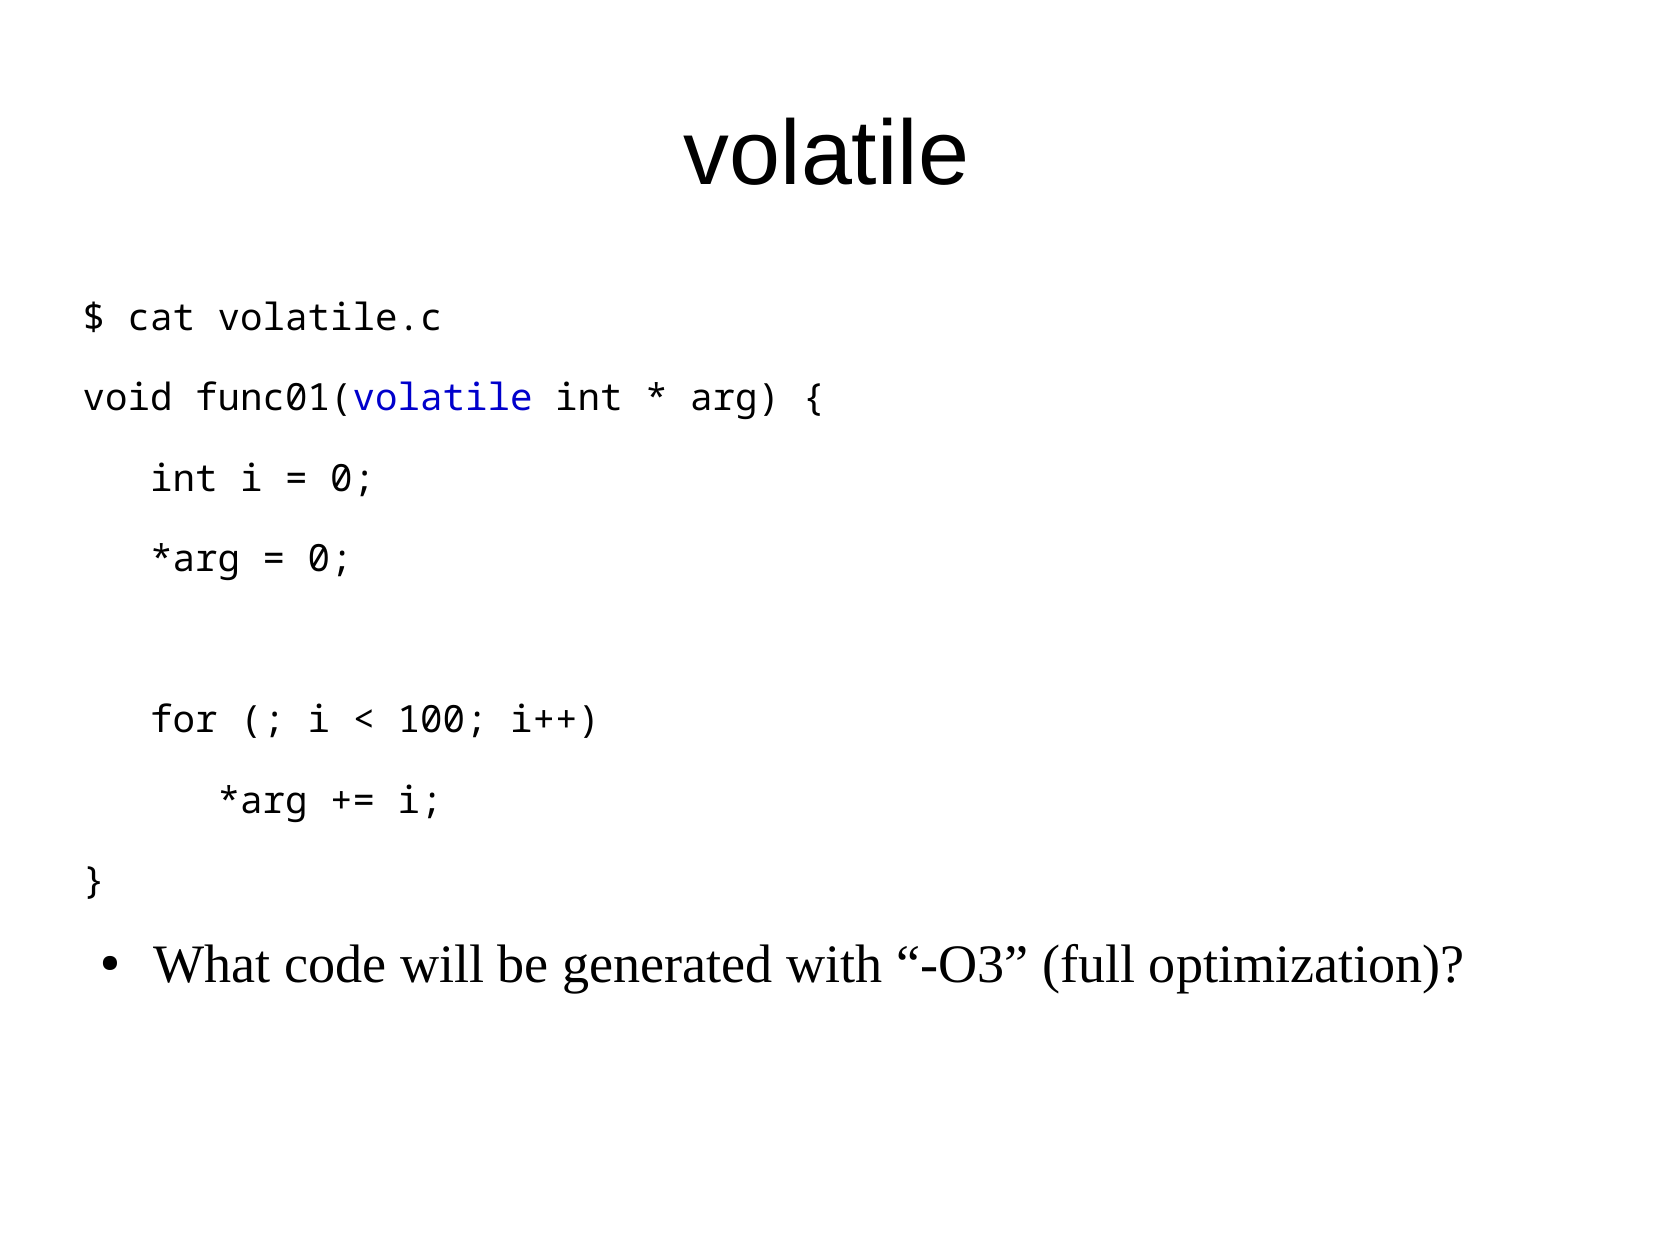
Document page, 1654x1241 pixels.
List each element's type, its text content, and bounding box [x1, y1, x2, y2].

list $ cat volatile.c void func01(volatile int * arg) { int i = 0; *arg = 0; for (; i < 100; i++) *arg += i; } What code will be generated with “-O3” (full optimization)? [82, 290, 1571, 1010]
title volatile [82, 49, 1571, 257]
